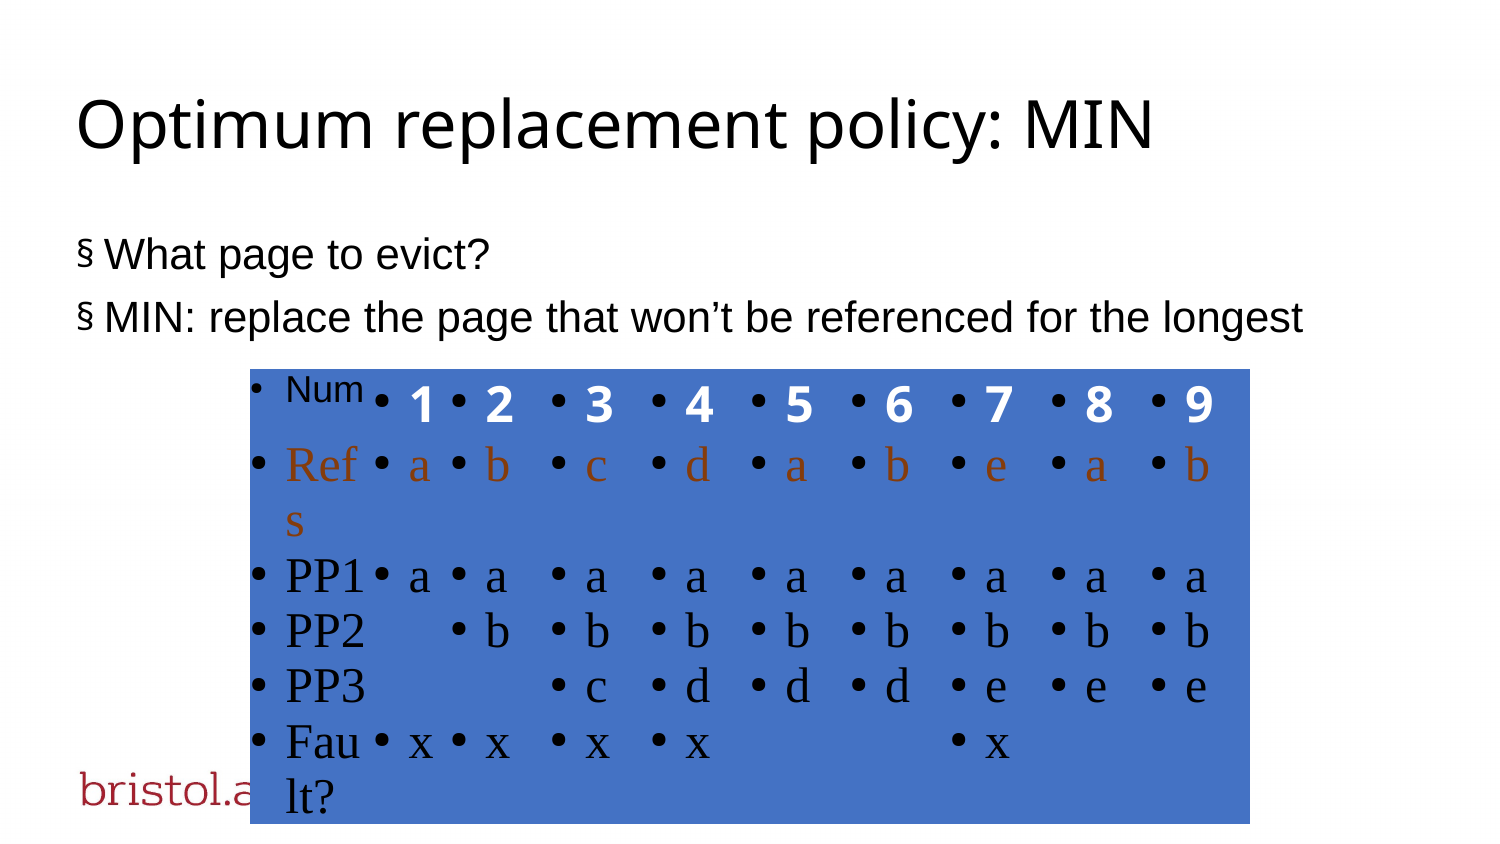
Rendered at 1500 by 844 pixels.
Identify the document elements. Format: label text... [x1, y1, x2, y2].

table_cell d [650, 437, 750, 548]
table_cell PP2 [250, 603, 373, 658]
table_cell b [750, 603, 850, 658]
table_cell b [550, 603, 650, 658]
table_header 6 [850, 369, 950, 437]
table_cell PP3 [250, 658, 373, 714]
table_cell x [550, 714, 650, 824]
table_cell [750, 714, 850, 824]
table_cell b [1050, 603, 1150, 658]
table_header 3 [550, 369, 650, 437]
table_cell [450, 658, 550, 714]
table_cell a [650, 548, 750, 603]
table_cell b [850, 603, 950, 658]
table_cell x [650, 714, 750, 824]
table_cell b [650, 603, 750, 658]
table_cell [373, 658, 450, 714]
table_cell x [950, 714, 1050, 824]
table_cell a [550, 548, 650, 603]
list What page to evict? MIN: replace the page that won’t be referenced for the longest [60, 224, 1440, 699]
table_cell e [950, 437, 1050, 548]
table_cell a [1050, 437, 1150, 548]
table_cell c [550, 437, 650, 548]
table_cell a [450, 548, 550, 603]
table_cell d [750, 658, 850, 714]
table_header 2 [450, 369, 550, 437]
table_cell [1050, 714, 1150, 824]
table_header Num [250, 369, 373, 437]
table_cell a [750, 548, 850, 603]
table_cell x [450, 714, 550, 824]
table_cell d [850, 658, 950, 714]
table_cell c [550, 658, 650, 714]
table_cell e [1150, 658, 1250, 714]
table_header 5 [750, 369, 850, 437]
table_cell a [850, 548, 950, 603]
table_cell b [450, 603, 550, 658]
table_cell Fault? [250, 714, 373, 824]
table_header 7 [950, 369, 1050, 437]
table_cell [850, 714, 950, 824]
title Optimum replacement policy: MIN [60, 44, 1440, 209]
table_cell Refs [250, 437, 373, 548]
table_cell PP1 [250, 548, 373, 603]
table_cell [373, 603, 450, 658]
table_header 9 [1150, 369, 1250, 437]
table_cell b [1150, 603, 1250, 658]
table_header 1 [373, 369, 450, 437]
table_cell a [950, 548, 1050, 603]
table_cell a [373, 437, 450, 548]
table_cell a [373, 548, 450, 603]
table_header 8 [1050, 369, 1150, 437]
table_cell d [650, 658, 750, 714]
table_cell a [1050, 548, 1150, 603]
table_cell a [750, 437, 850, 548]
table_cell b [850, 437, 950, 548]
table_cell e [1050, 658, 1150, 714]
table_cell b [950, 603, 1050, 658]
table_header 4 [650, 369, 750, 437]
table_cell b [450, 437, 550, 548]
table_cell b [1150, 437, 1250, 548]
table_cell a [1150, 548, 1250, 603]
table_cell x [373, 714, 450, 824]
table_cell e [950, 658, 1050, 714]
table_cell [1150, 714, 1250, 824]
